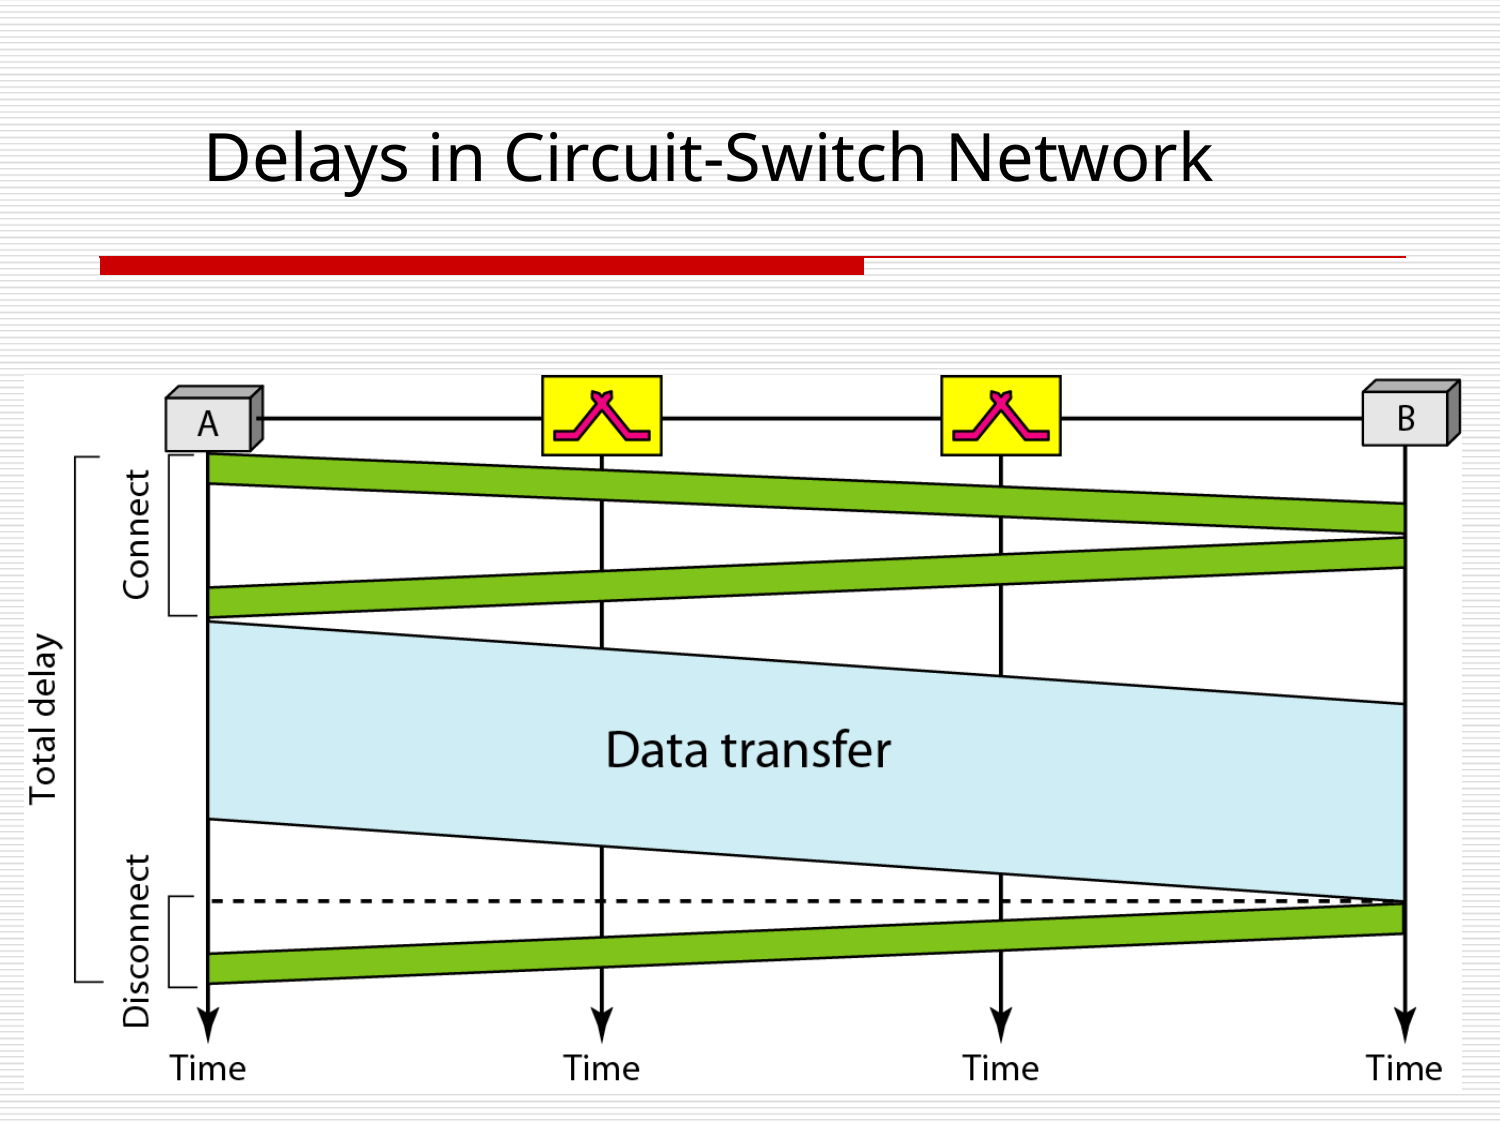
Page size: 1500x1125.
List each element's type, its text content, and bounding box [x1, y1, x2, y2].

picture [0, 0, 1500, 1125]
title Delays in Circuit-Switch Network [188, 27, 1467, 282]
